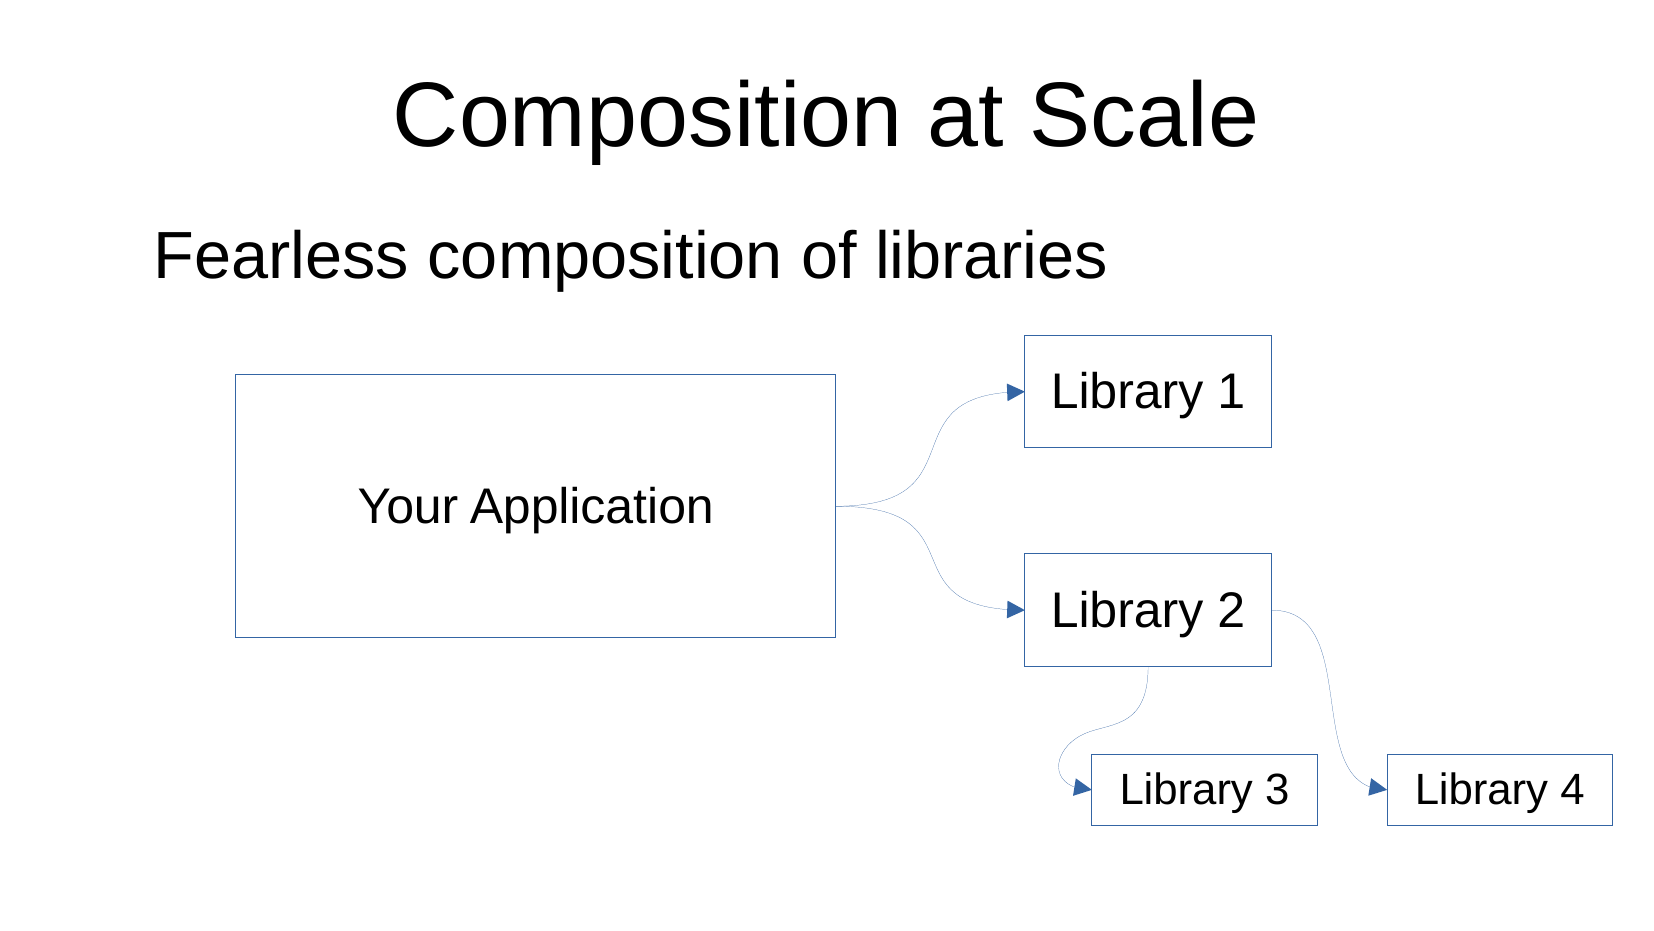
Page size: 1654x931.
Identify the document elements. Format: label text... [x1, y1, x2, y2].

text_box Library 2 [1024, 553, 1272, 667]
title Composition at Scale [82, 37, 1571, 193]
text_box Your Application [235, 374, 836, 638]
list Fearless composition of libraries [82, 217, 1571, 301]
text_box Library 3 [1091, 754, 1318, 826]
text_box Library 4 [1387, 754, 1613, 826]
text_box Library 1 [1024, 335, 1272, 448]
